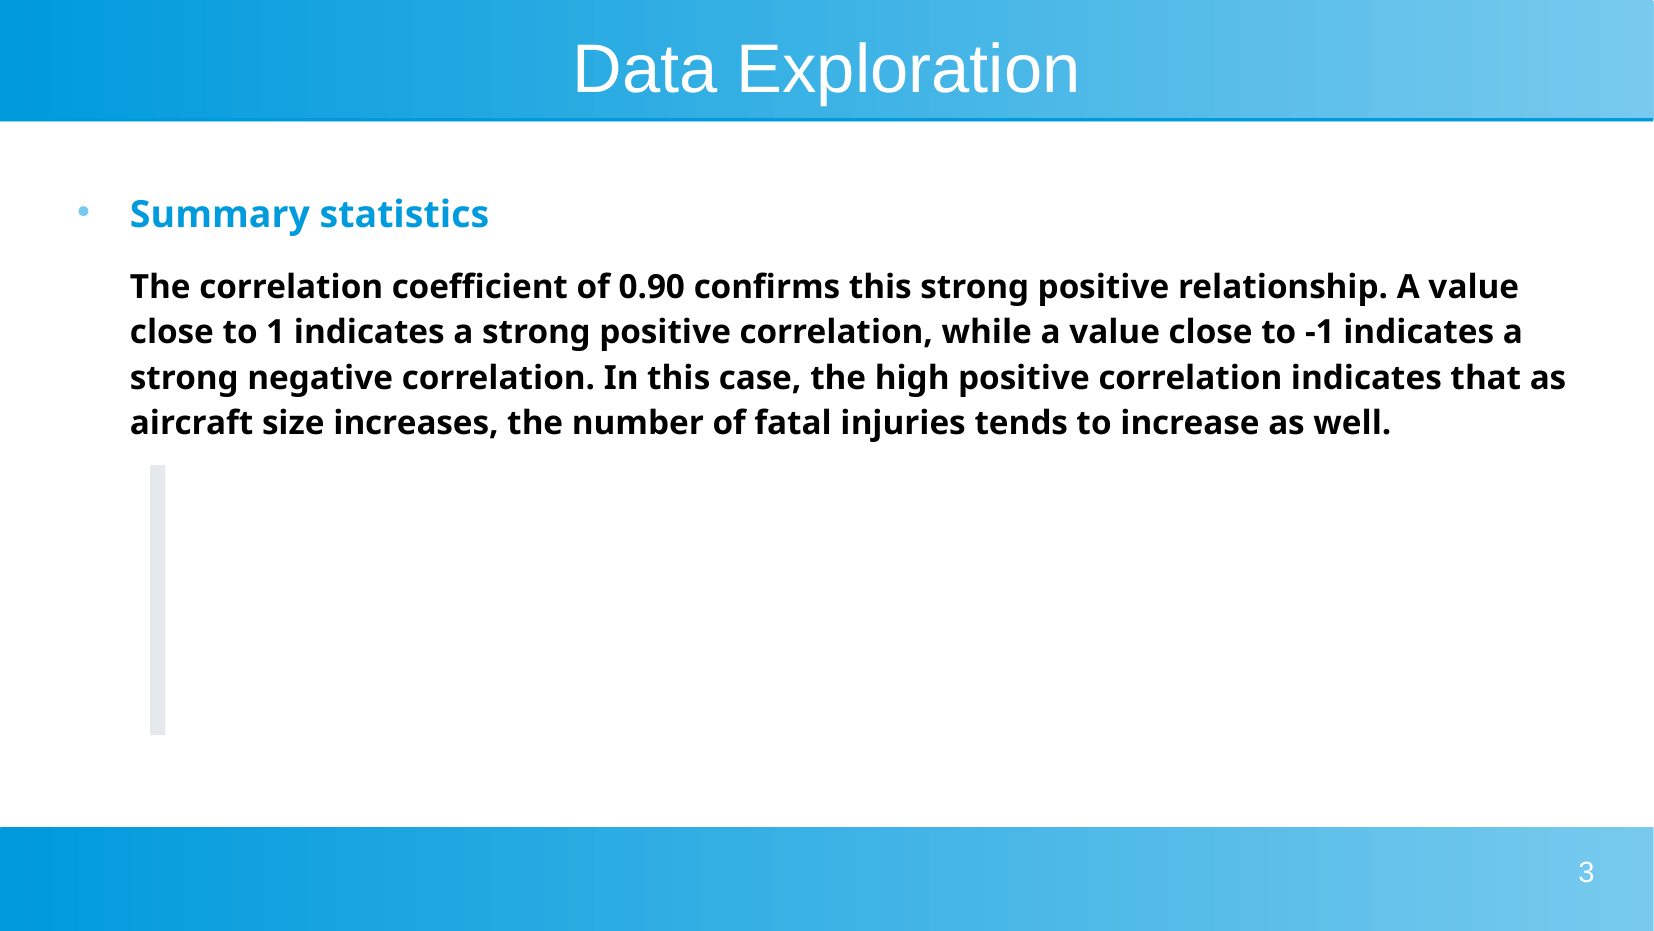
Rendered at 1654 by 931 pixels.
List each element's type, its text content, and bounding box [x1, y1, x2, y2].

title Data Exploration [59, 29, 1595, 108]
text_box [150, 465, 166, 736]
list Summary statistics The correlation coefficient of 0.90 confirms this strong positive relationship. A value close to 1 indicates a strong positive correlation, while a value close to -1 indicates a strong negative correlation. In this case, the high positive correlation indicates that as aircraft size increases, the number of fatal injuries tends to increase as well. [59, 187, 1595, 779]
